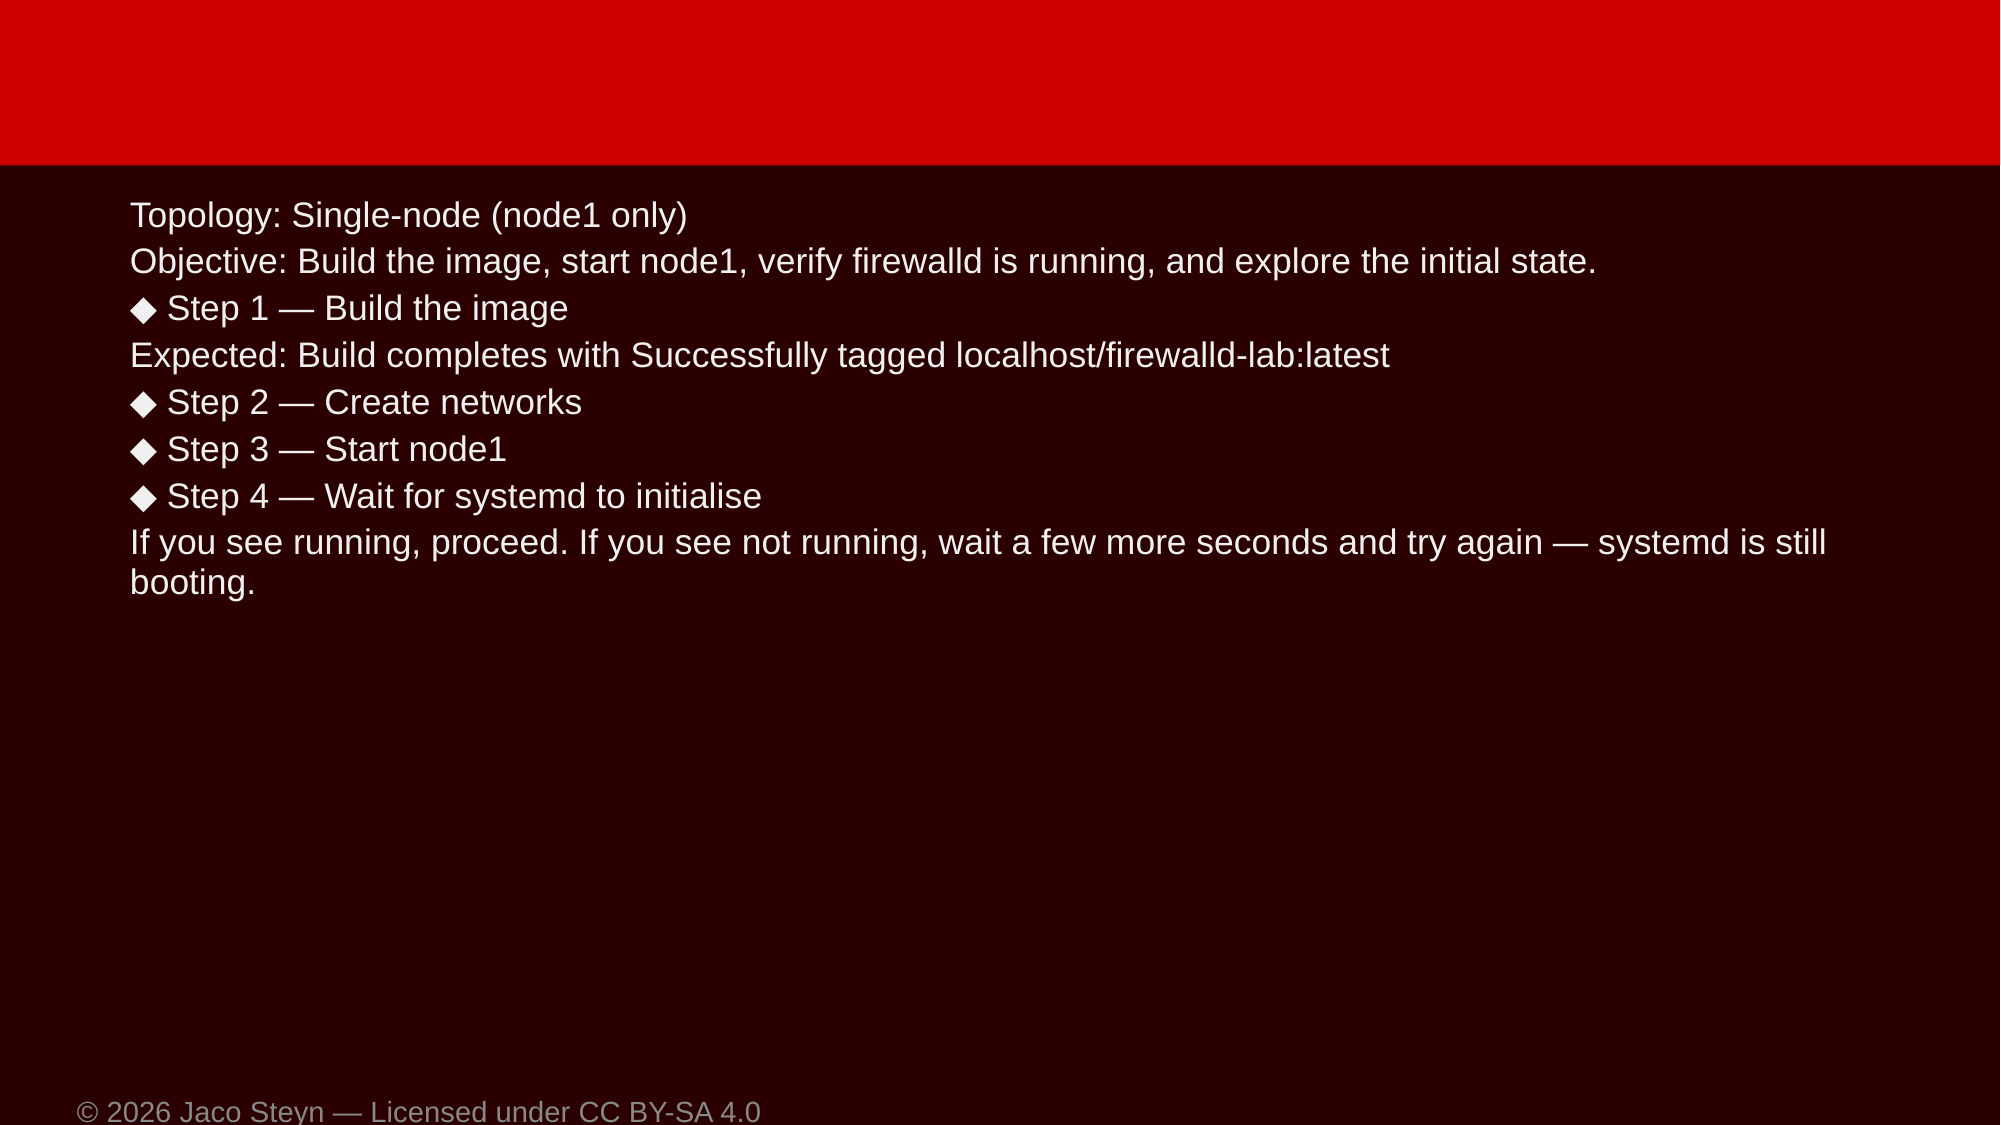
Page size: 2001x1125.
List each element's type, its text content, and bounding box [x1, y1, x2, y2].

text_box © 2026 Jaco Steyn — Licensed under CC BY-SA 4.0 [59, 1083, 1942, 1120]
text_box Topology: Single-node (node1 only) Objective: Build the image, start node1, verify firewalld is running, and explore the initial state. ◆ Step 1 — Build the image Expected: Build completes with Successfully tagged localhost/firewalld-lab:latest ◆ Step 2 — Create networks ◆ Step 3 — Start node1 ◆ Step 4 — Wait for systemd to initialise If you see running, proceed. If you see not running, wait a few more seconds and try again — systemd is still booting. [88, 183, 1912, 1083]
text_box 🔧 Lab 0 — Spin Up and Verify [0, 0, 2001, 166]
